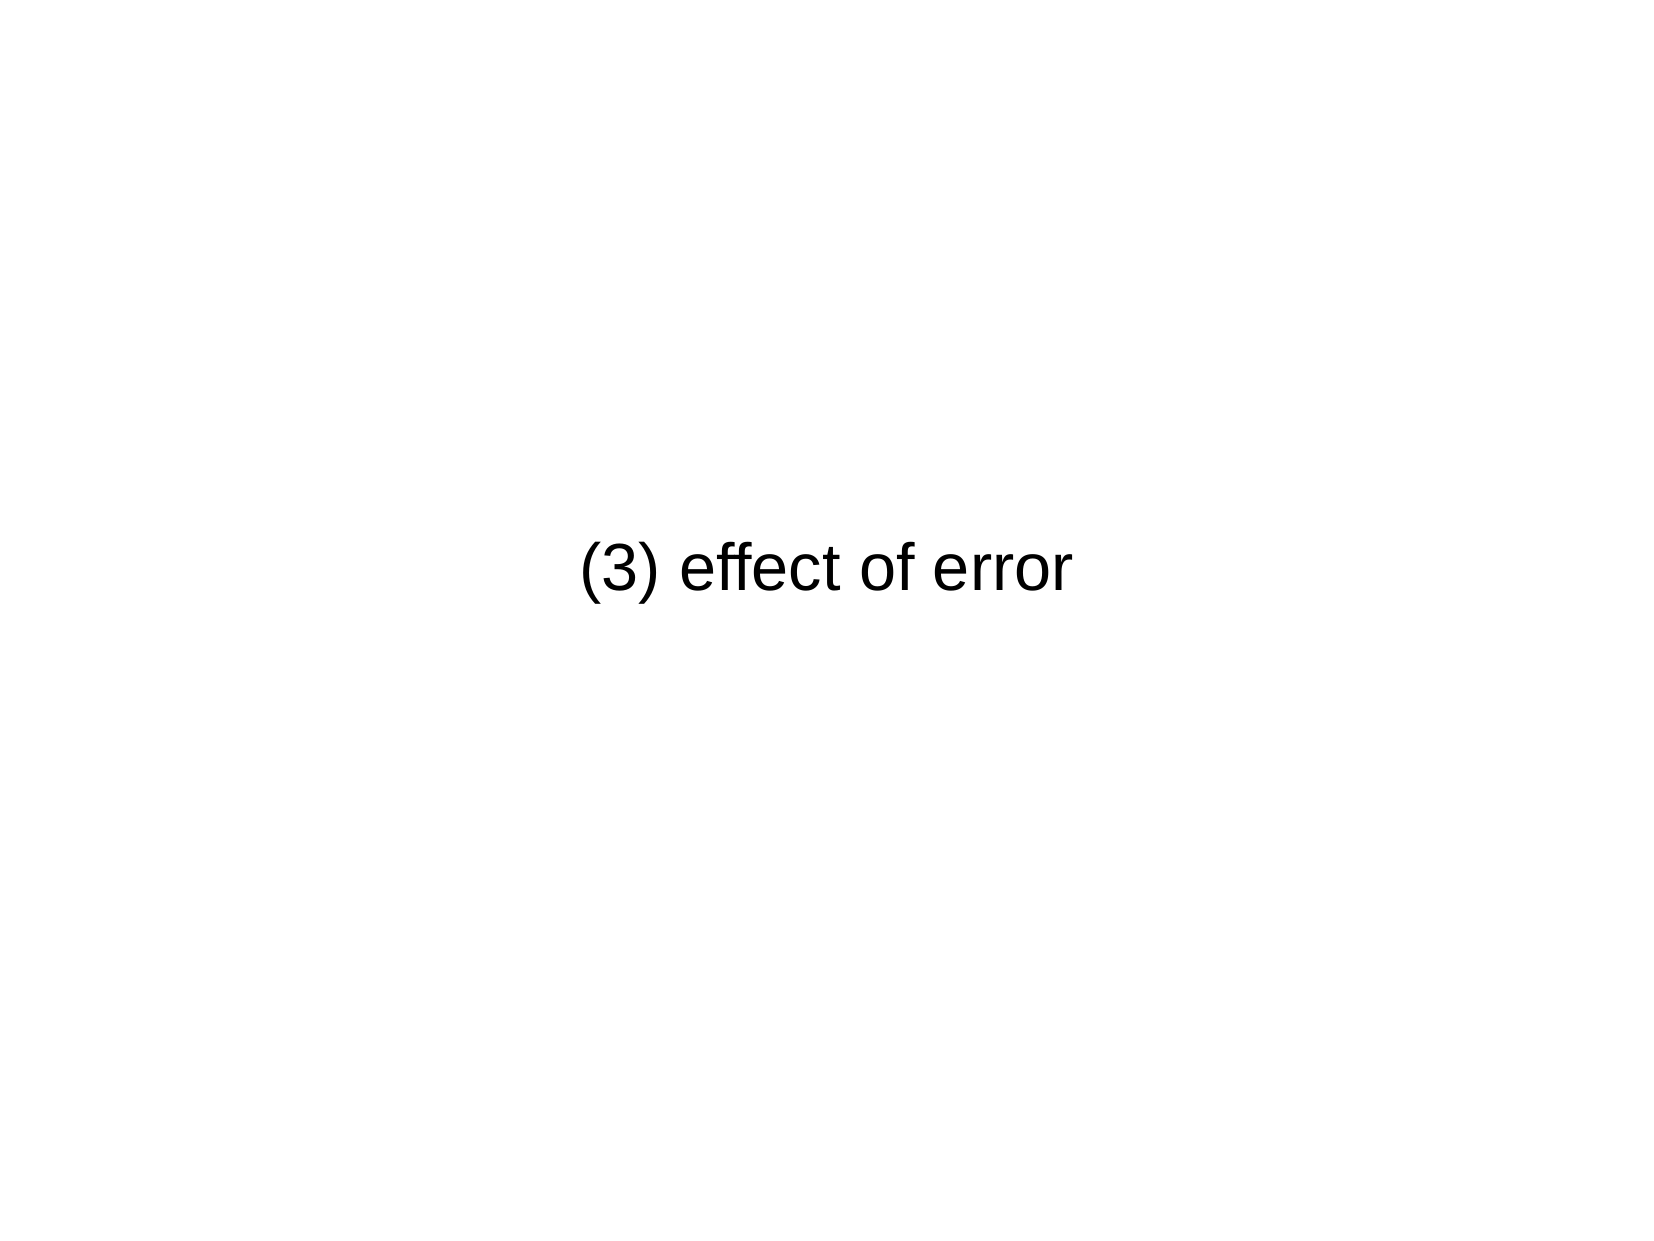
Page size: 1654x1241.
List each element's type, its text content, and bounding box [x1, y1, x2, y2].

subtitle (3) effect of error [82, 49, 1571, 1010]
